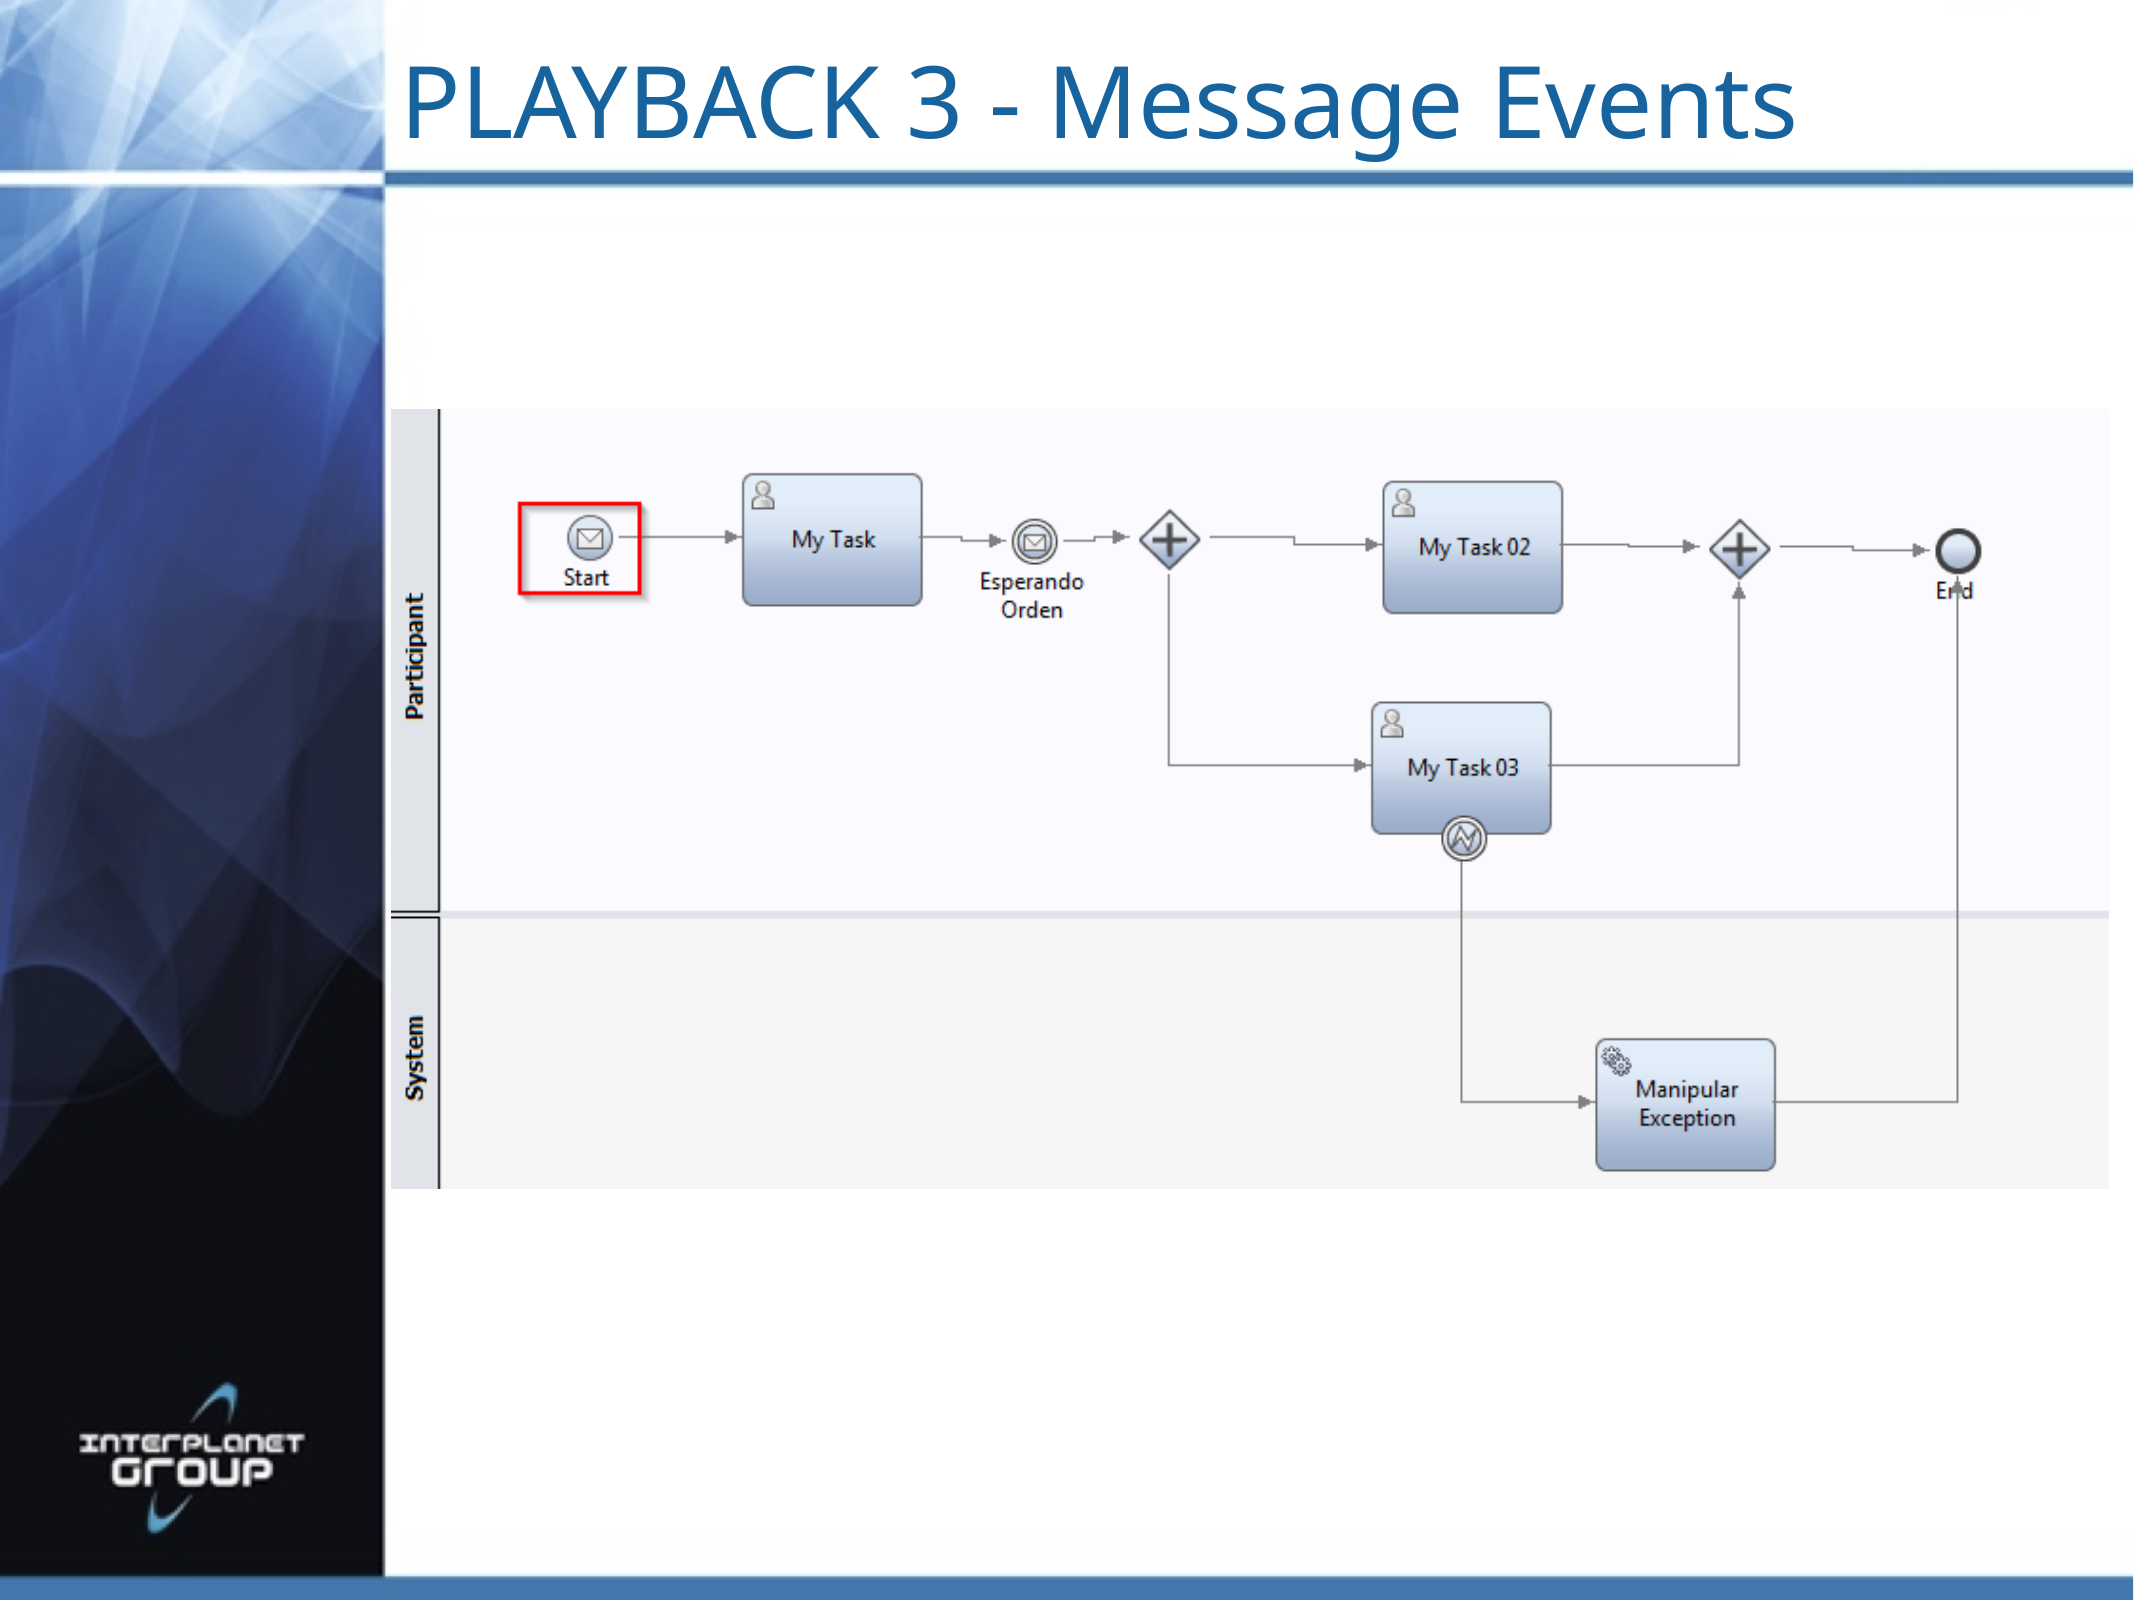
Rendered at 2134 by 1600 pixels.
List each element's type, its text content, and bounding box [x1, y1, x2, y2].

picture [0, 0, 2134, 1600]
title PLAYBACK 3 - Message Events [392, 0, 2134, 201]
